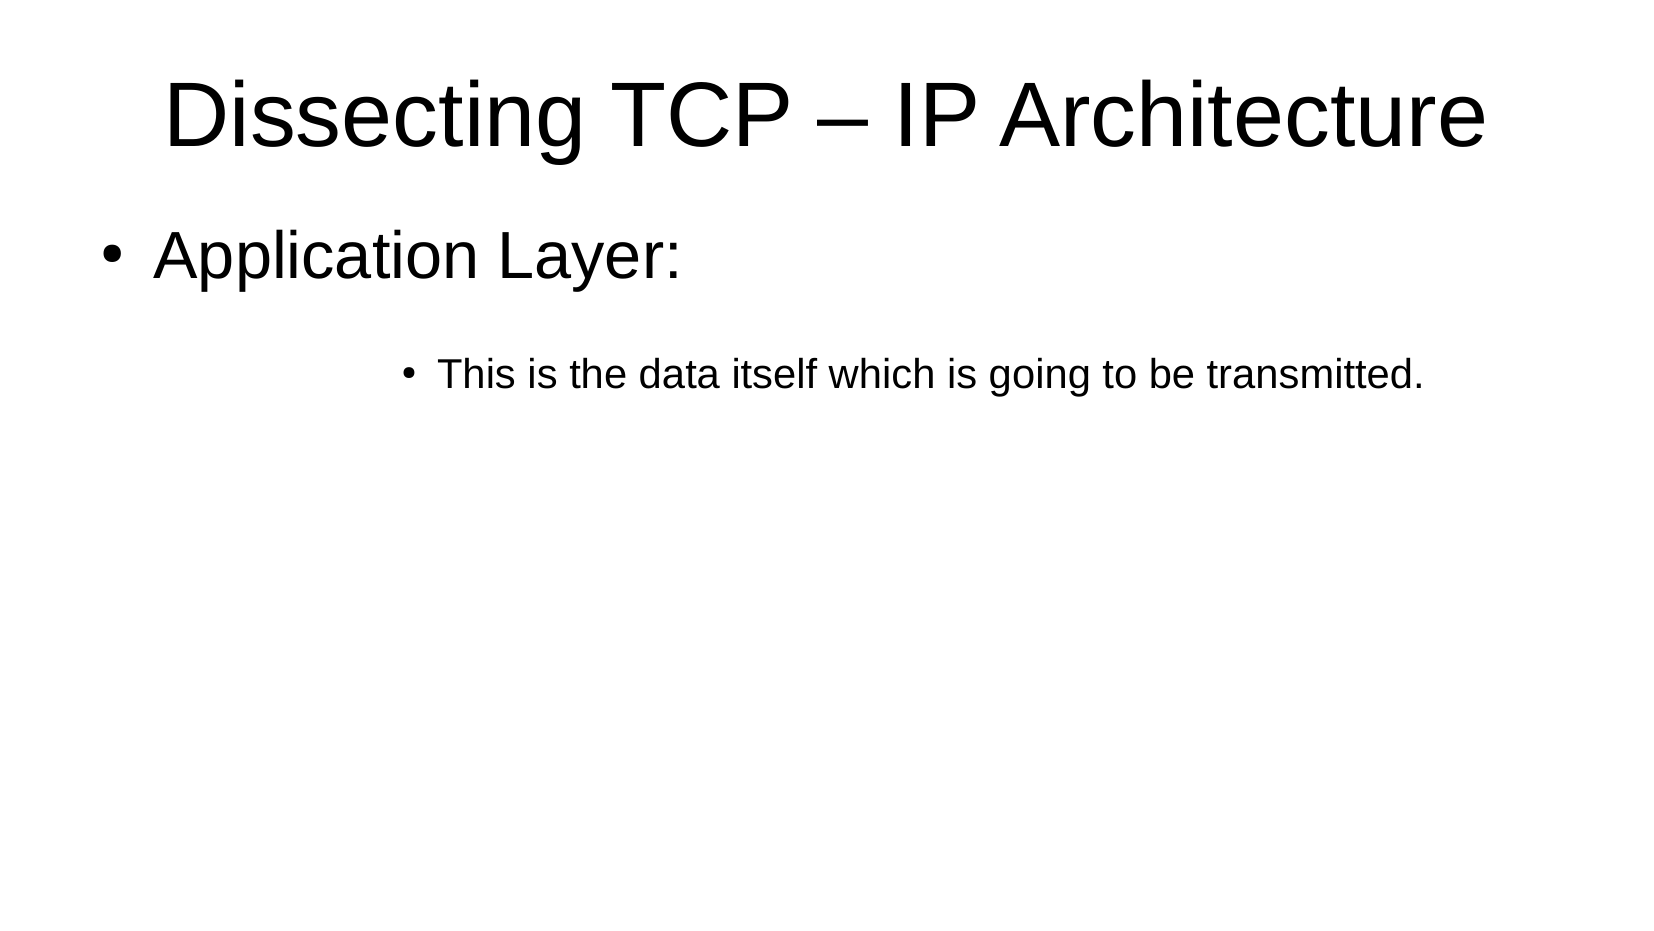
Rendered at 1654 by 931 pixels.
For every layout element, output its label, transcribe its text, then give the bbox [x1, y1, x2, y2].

title Dissecting TCP – IP Architecture [82, 37, 1571, 193]
list Application Layer: This is the data itself which is going to be transmitted. [82, 217, 1571, 758]
